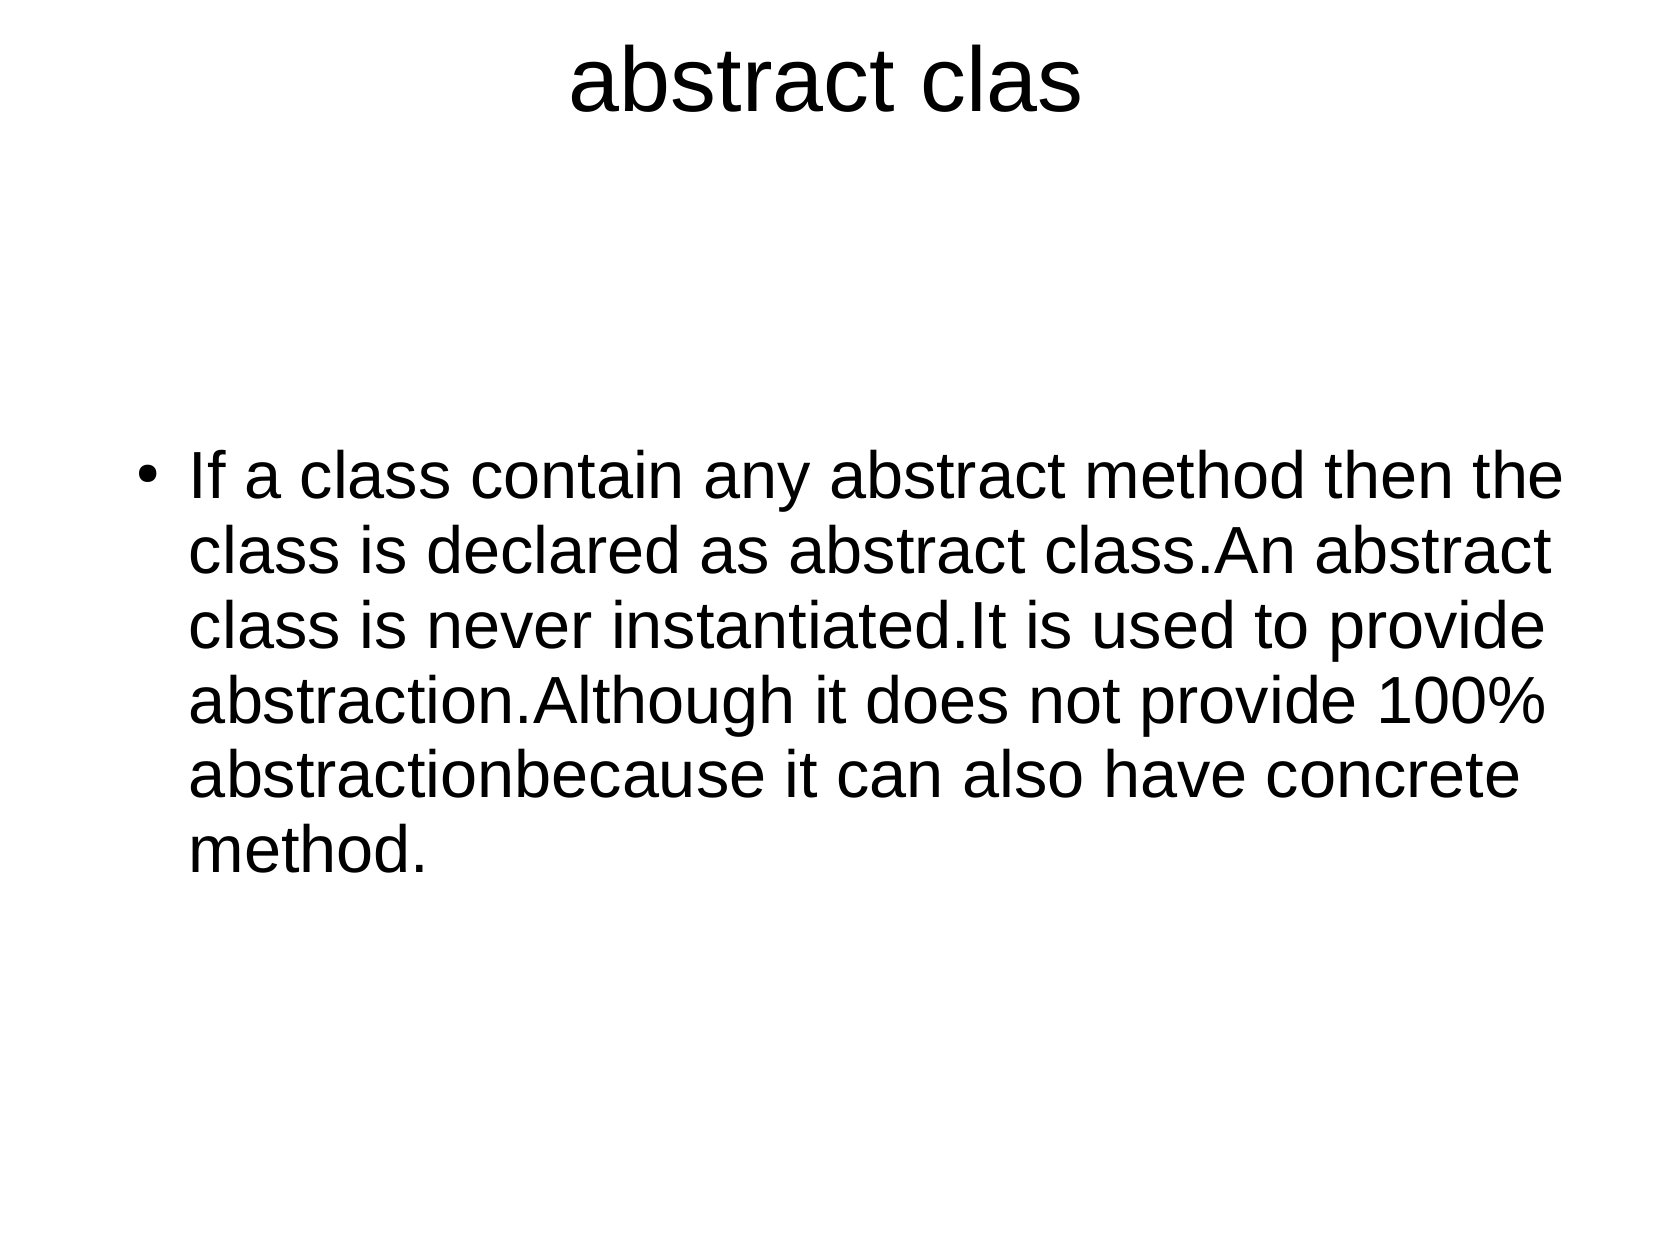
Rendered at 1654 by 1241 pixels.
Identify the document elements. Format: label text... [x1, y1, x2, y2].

list If a class contain any abstract method then the class is declared as abstract class.An abstract class is never instantiated.It is used to provide abstraction.Although it does not provide 100% abstractionbecause it can also have concrete method. [118, 438, 1654, 1241]
title abstract clas [82, 0, 1571, 184]
